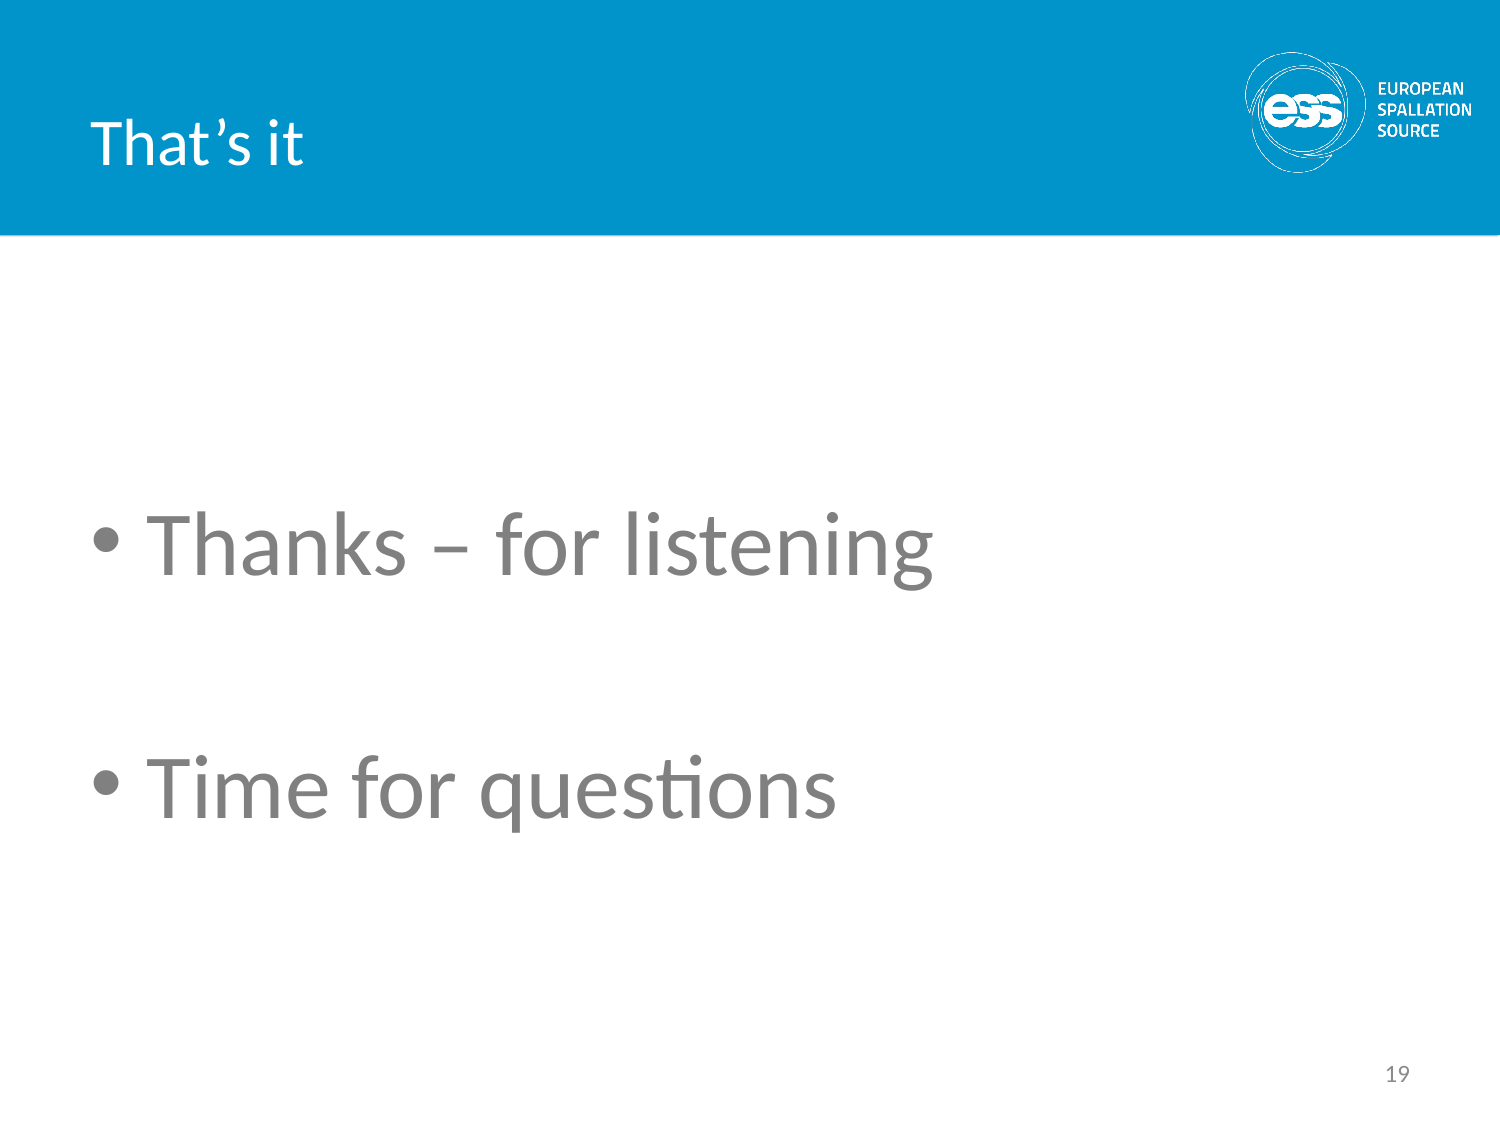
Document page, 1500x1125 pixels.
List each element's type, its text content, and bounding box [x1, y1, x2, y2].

picture [1400, 83, 1407, 94]
picture [1389, 104, 1393, 115]
picture [1409, 104, 1415, 115]
list Thanks – for listening Time for questions [75, 262, 1425, 1005]
picture [1264, 94, 1342, 127]
picture [1398, 109, 1406, 115]
picture [1418, 104, 1423, 115]
picture [1436, 104, 1444, 115]
picture [1423, 83, 1430, 94]
picture [1454, 83, 1458, 94]
picture [1432, 125, 1438, 136]
title That’s it [75, 45, 1247, 233]
picture [1379, 83, 1385, 94]
picture [1443, 86, 1450, 93]
picture [1422, 125, 1428, 134]
slide_number <number> [1074, 1042, 1425, 1103]
